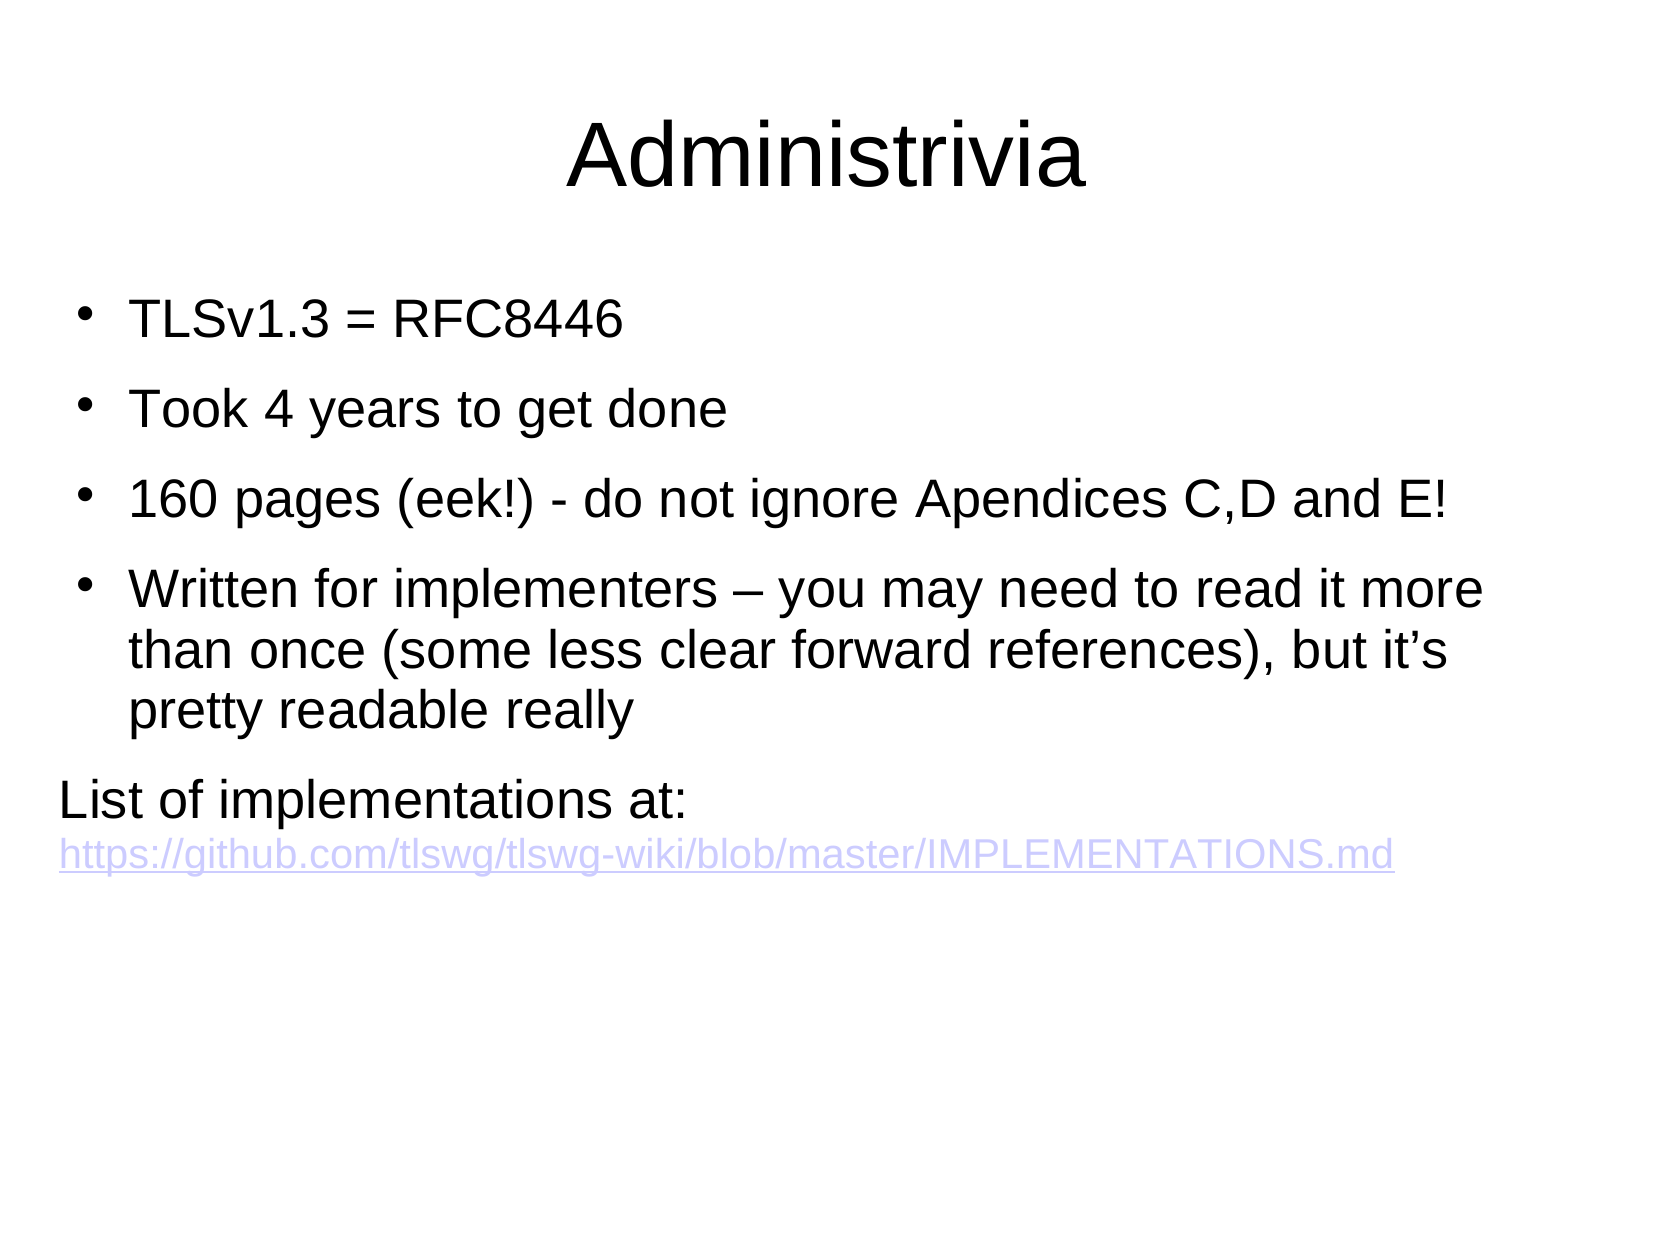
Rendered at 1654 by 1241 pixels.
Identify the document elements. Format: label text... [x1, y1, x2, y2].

list TLSv1.3 = RFC8446 Took 4 years to get done 160 pages (eek!) - do not ignore Apendices C,D and E! Written for implementers – you may need to read it more than once (some less clear forward references), but it’s pretty readable really List of implementations at: https://github.com/tlswg/tlswg-wiki/blob/master/IMPLEMENTATIONS.md [59, 284, 1548, 1004]
title Administrivia [82, 49, 1571, 257]
